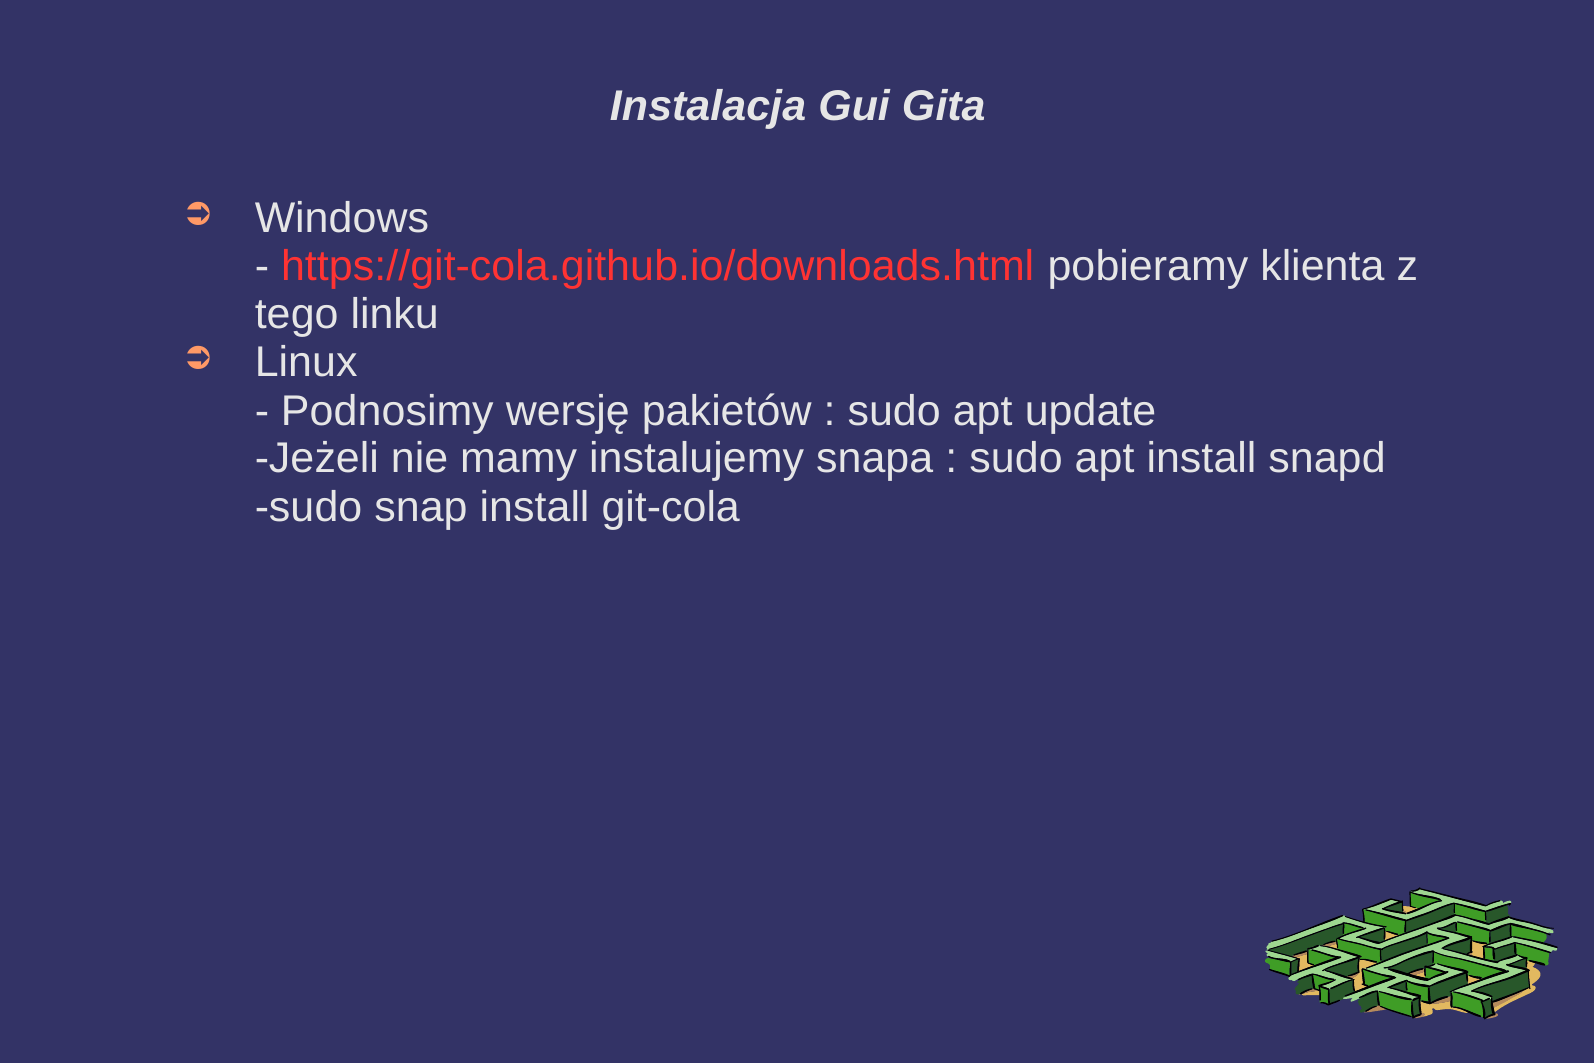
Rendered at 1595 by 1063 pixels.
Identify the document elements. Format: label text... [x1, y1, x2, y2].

title Instalacja Gui Gita [117, 16, 1479, 194]
list Windows - https://git-cola.github.io/downloads.html pobieramy klienta z tego linku Linux - Podnosimy wersję pakietów : sudo apt update -Jeżeli nie mamy instalujemy snapa : sudo apt install snapd -sudo snap install git-cola [172, 193, 1514, 983]
